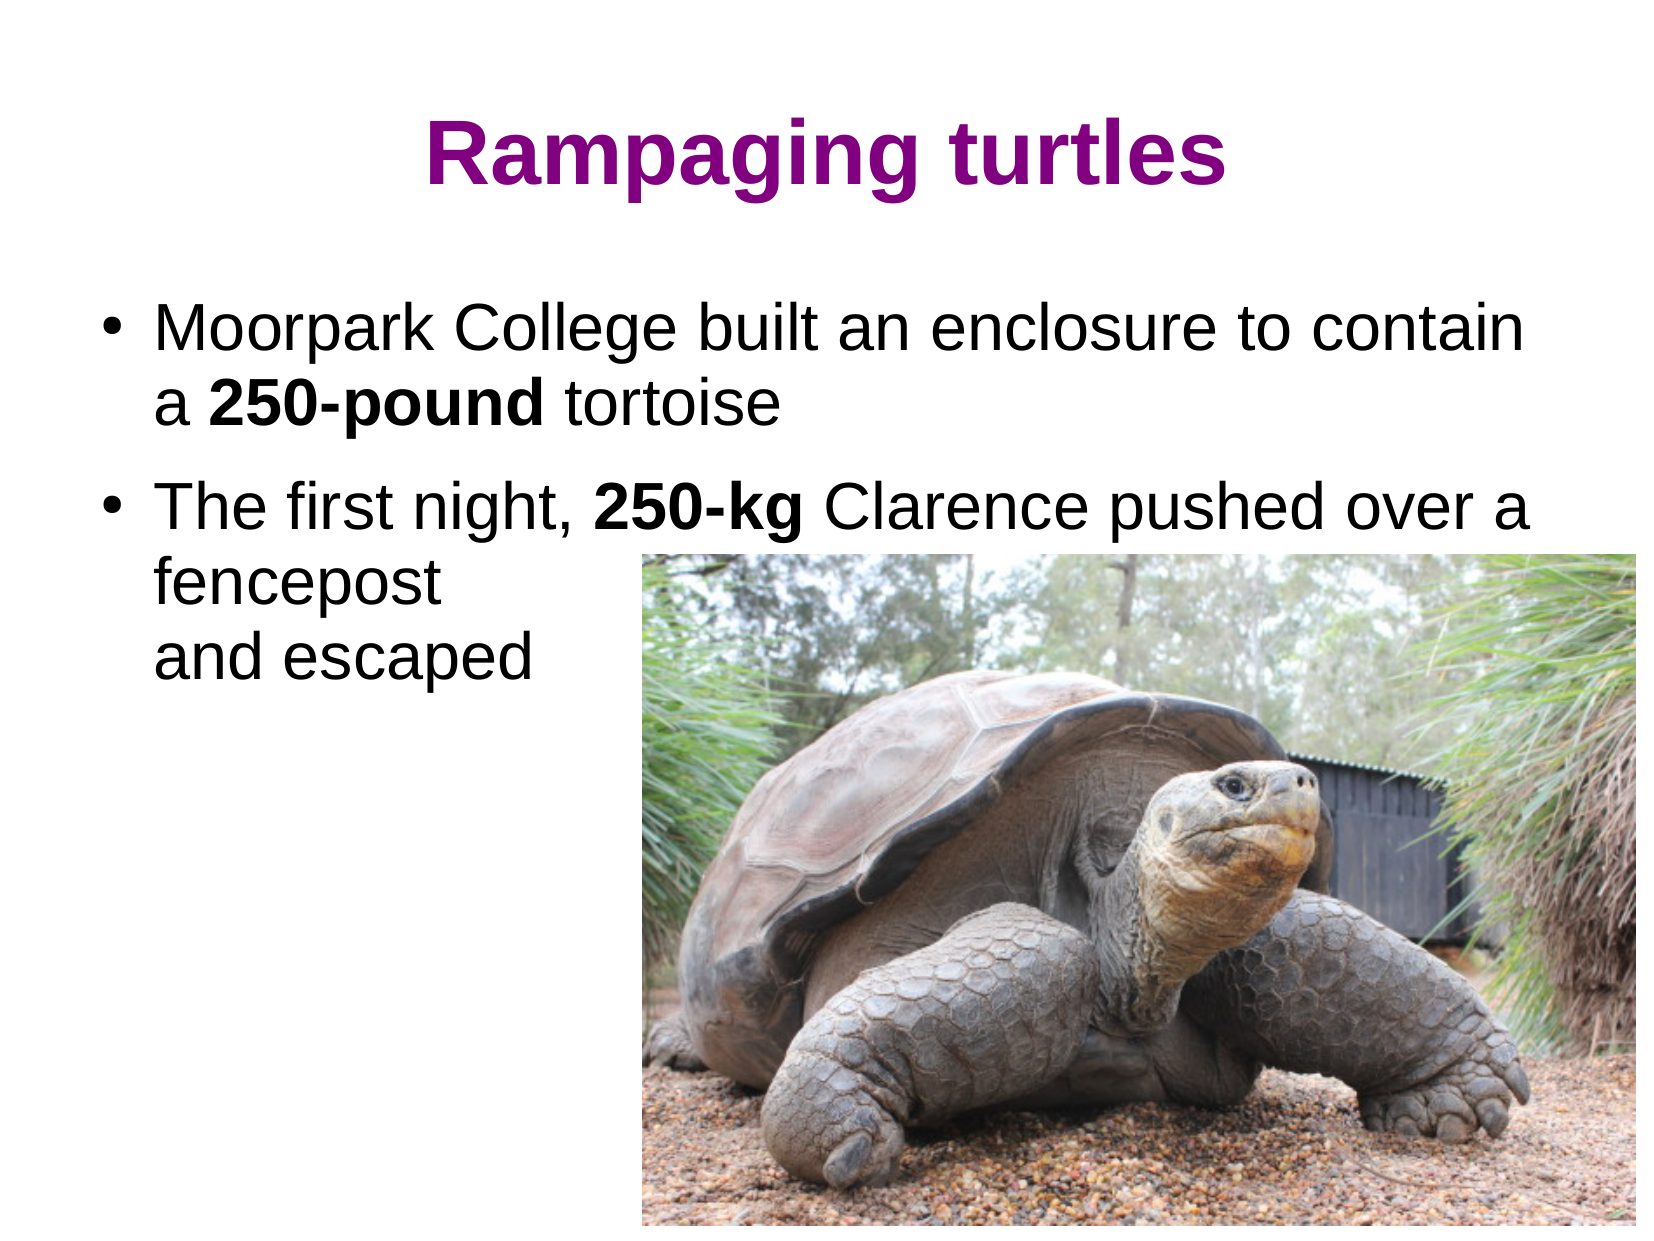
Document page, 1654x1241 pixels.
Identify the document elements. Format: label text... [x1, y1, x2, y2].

picture [642, 554, 1636, 1226]
list Moorpark College built an enclosure to contain a 250-pound tortoise The first night, 250-kg Clarence pushed over a fencepost and escaped [82, 290, 1571, 1010]
title Rampaging turtles [82, 49, 1571, 257]
